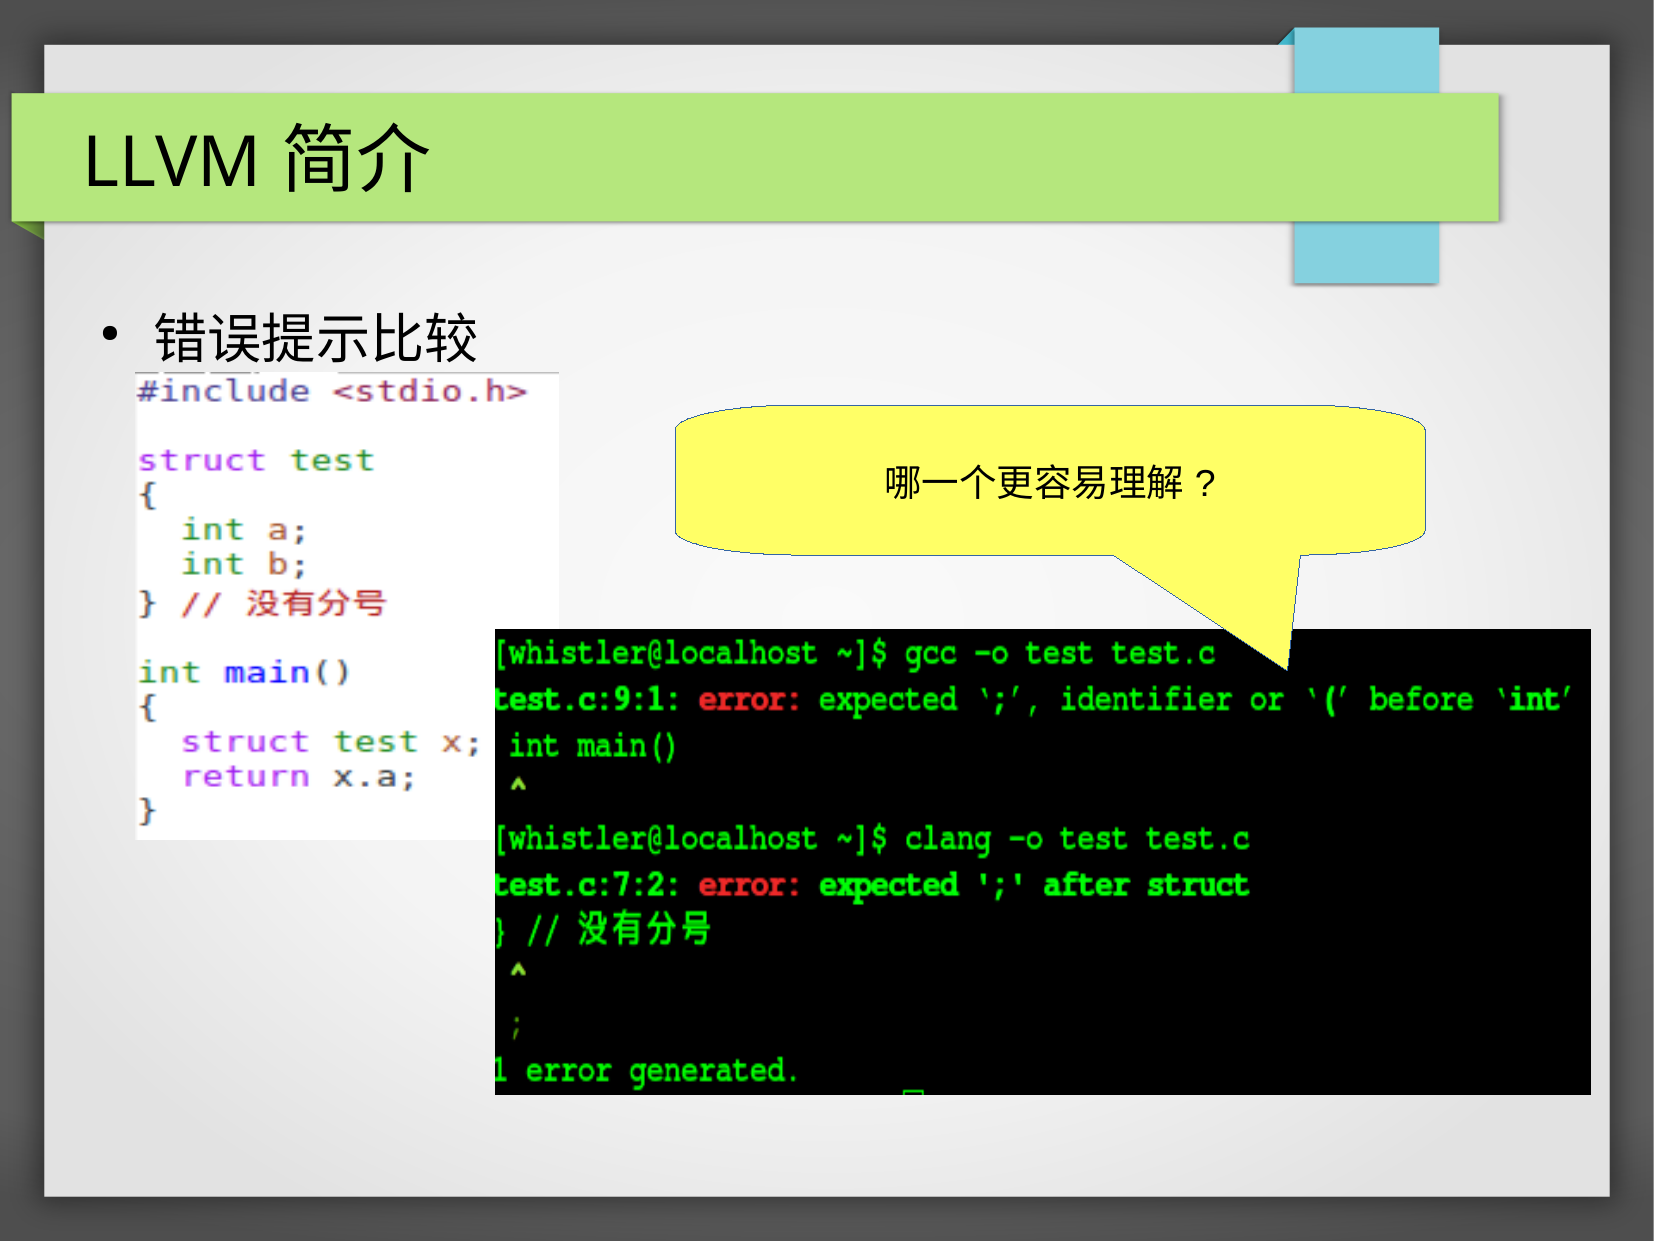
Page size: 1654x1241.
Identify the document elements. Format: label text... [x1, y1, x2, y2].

picture [0, 0, 1654, 1241]
title LLVM简介 [82, 94, 1264, 213]
text_box 哪一个更容易理解? [675, 405, 1426, 671]
list 错误提示比较 [82, 295, 1571, 1015]
